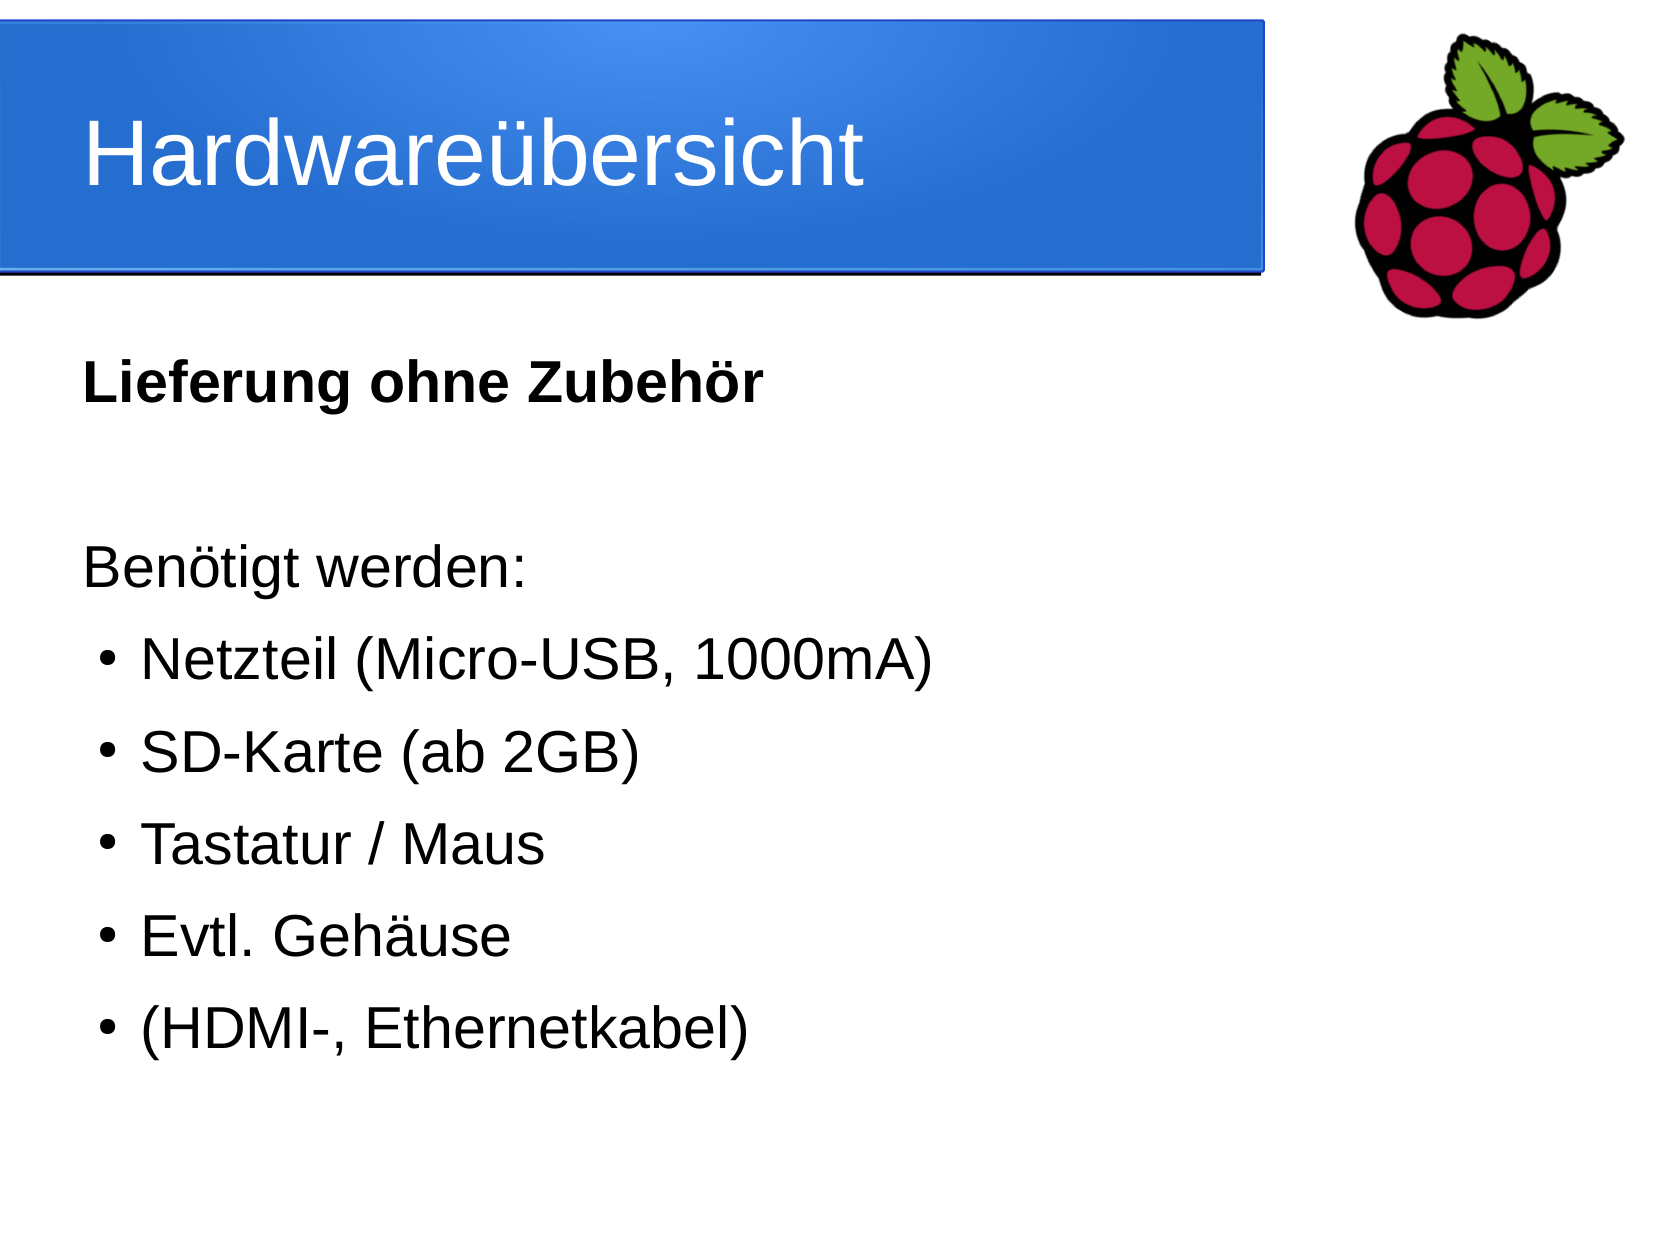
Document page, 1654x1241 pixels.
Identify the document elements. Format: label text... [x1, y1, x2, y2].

title Hardwareübersicht [82, 49, 1250, 257]
picture [1305, 15, 1642, 370]
list Lieferung ohne Zubehör Benötigt werden: Netzteil (Micro-USB, 1000mA) SD-Karte (ab 2GB) Tastatur / Maus Evtl. Gehäuse (HDMI-, Ethernetkabel) [82, 349, 1538, 1069]
